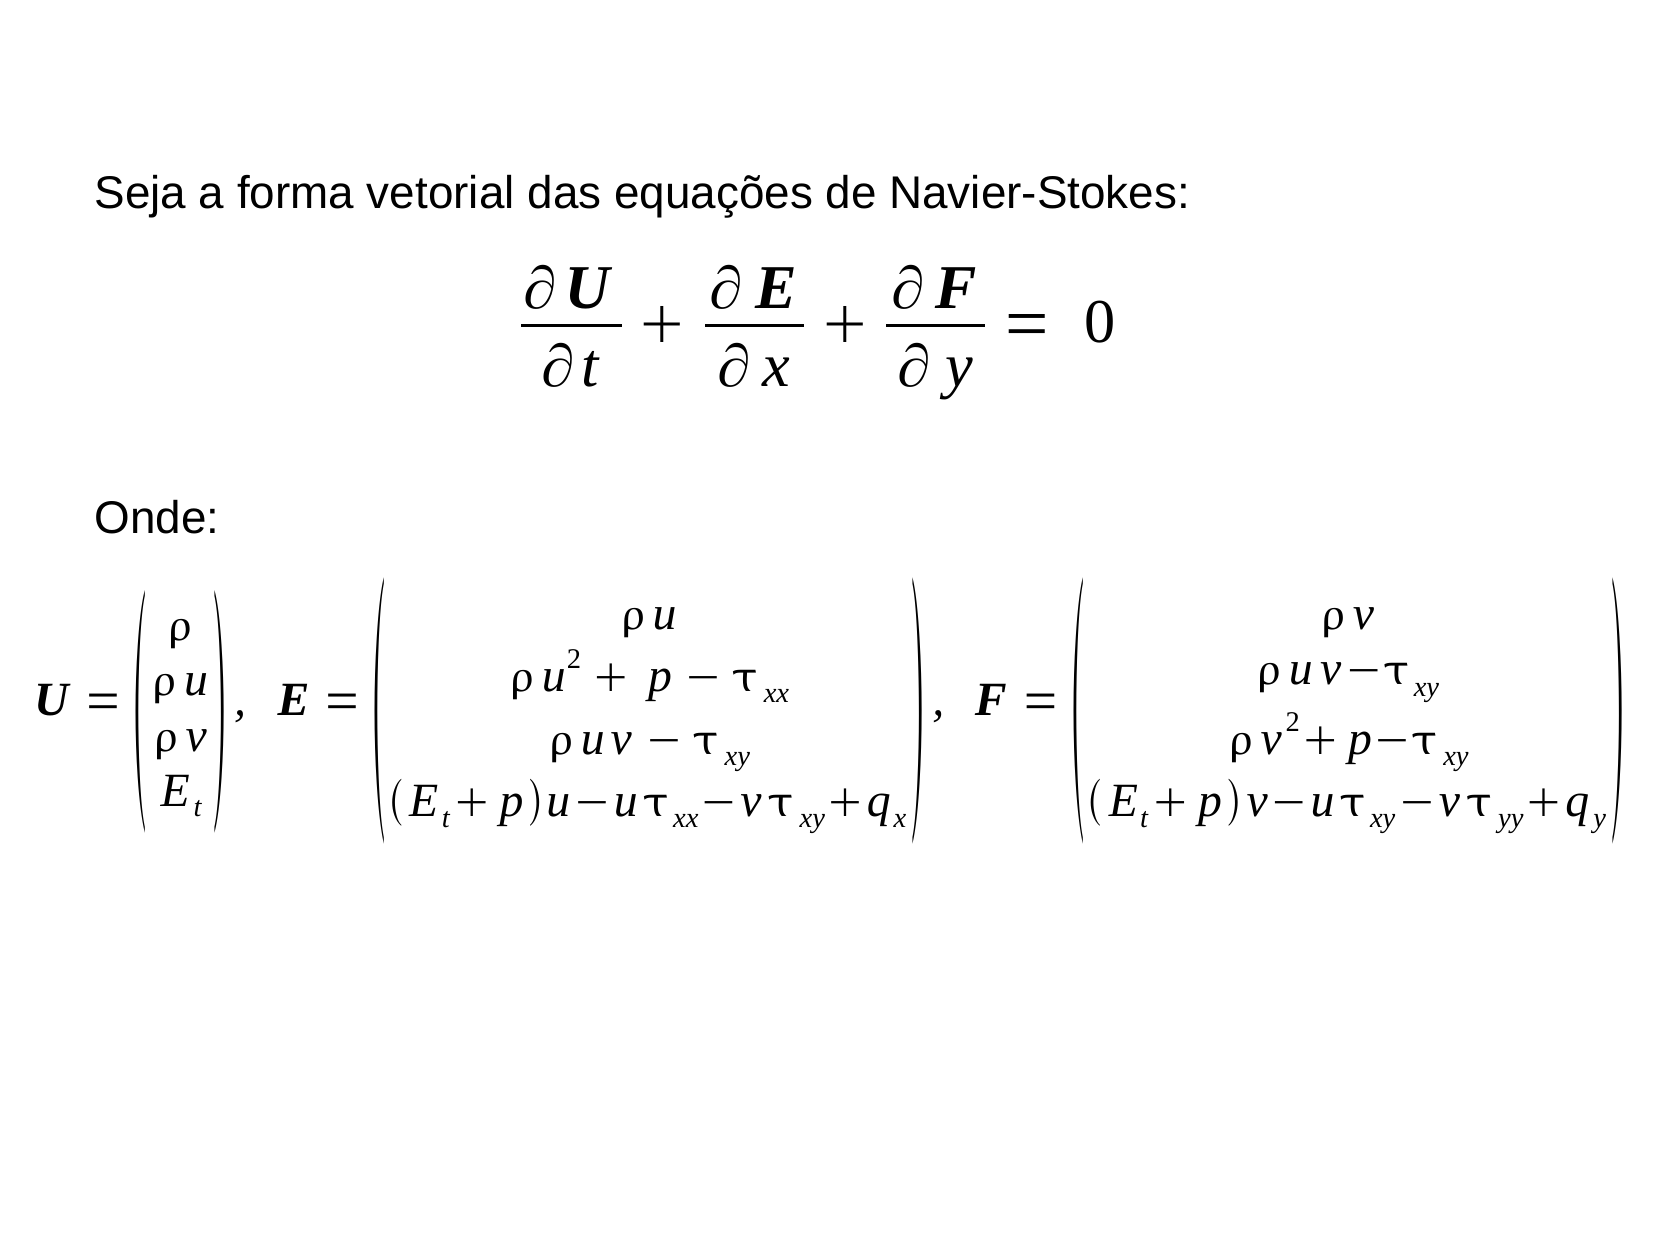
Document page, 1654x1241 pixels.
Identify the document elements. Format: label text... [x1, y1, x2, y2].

text_box Onde: [79, 484, 232, 551]
chart [27, 574, 1632, 846]
text_box Seja a forma vetorial das equações de Navier-Stokes: [79, 159, 1185, 226]
chart [511, 252, 1123, 400]
